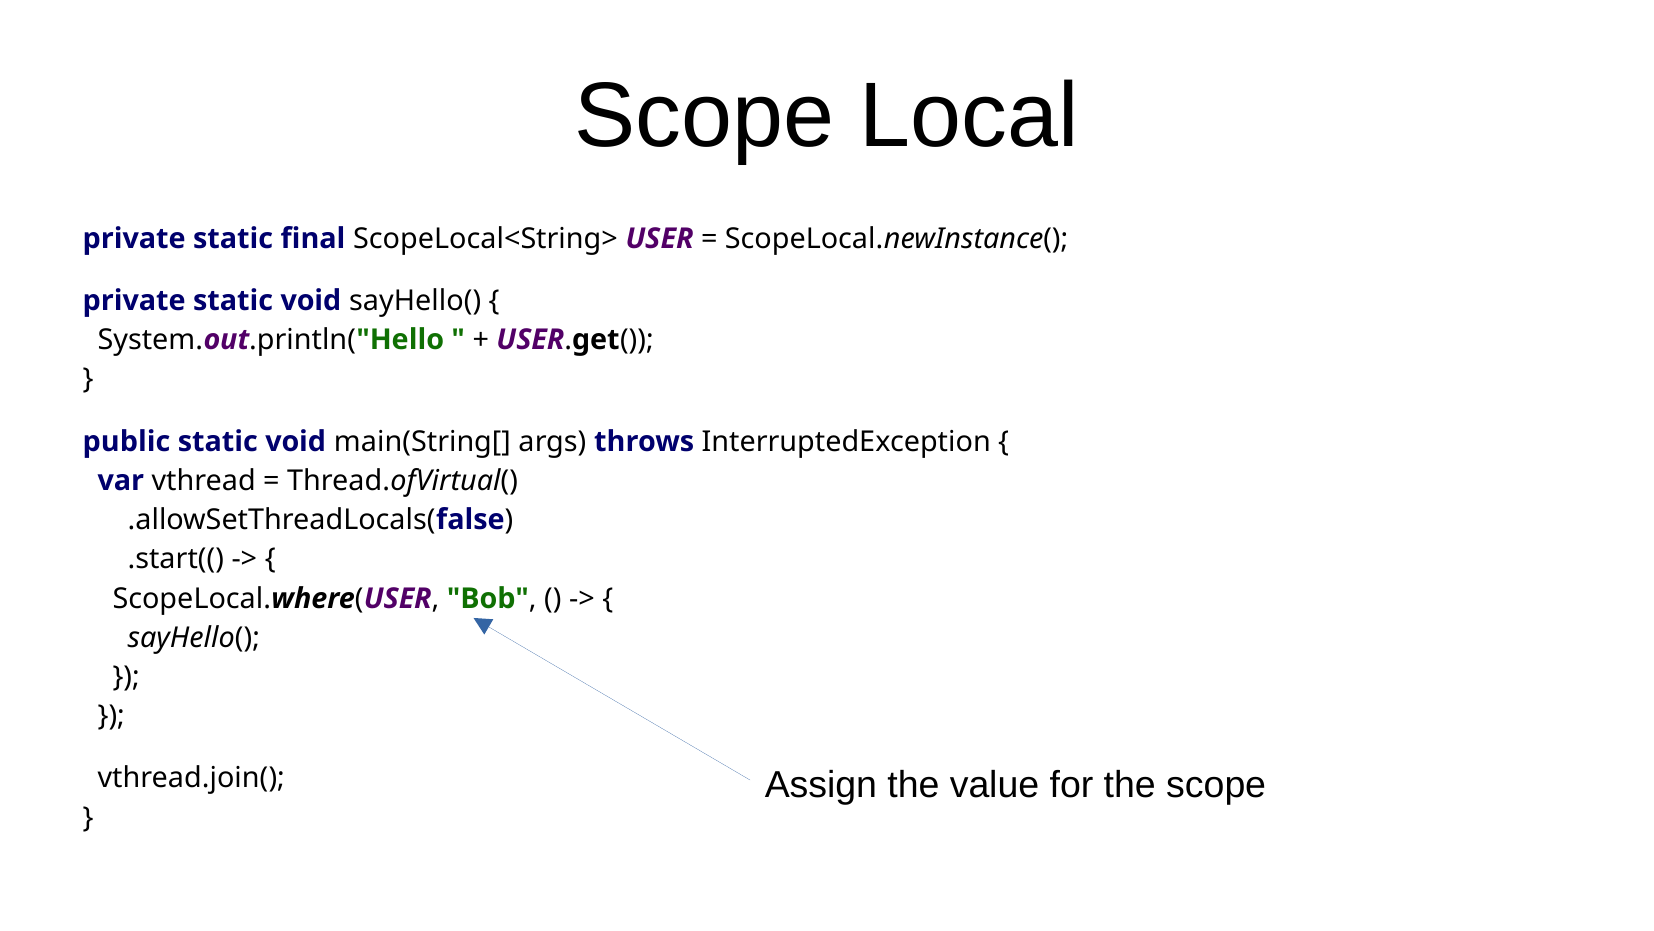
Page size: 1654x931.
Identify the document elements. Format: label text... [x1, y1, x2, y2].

title Scope Local [63, 12, 1590, 218]
text_box Assign the value for the scope [750, 756, 1591, 814]
list private static final ScopeLocal<String> USER = ScopeLocal.newInstance(); private static void sayHello() { System.out.println("Hello " + USER.get()); } public static void main(String[] args) throws InterruptedException { var vthread = Thread.ofVirtual() .allowSetThreadLocals(false) .start(() -> { ScopeLocal.where(USER, "Bob", () -> { sayHello(); }); }); vthread.join(); } [82, 217, 1571, 841]
